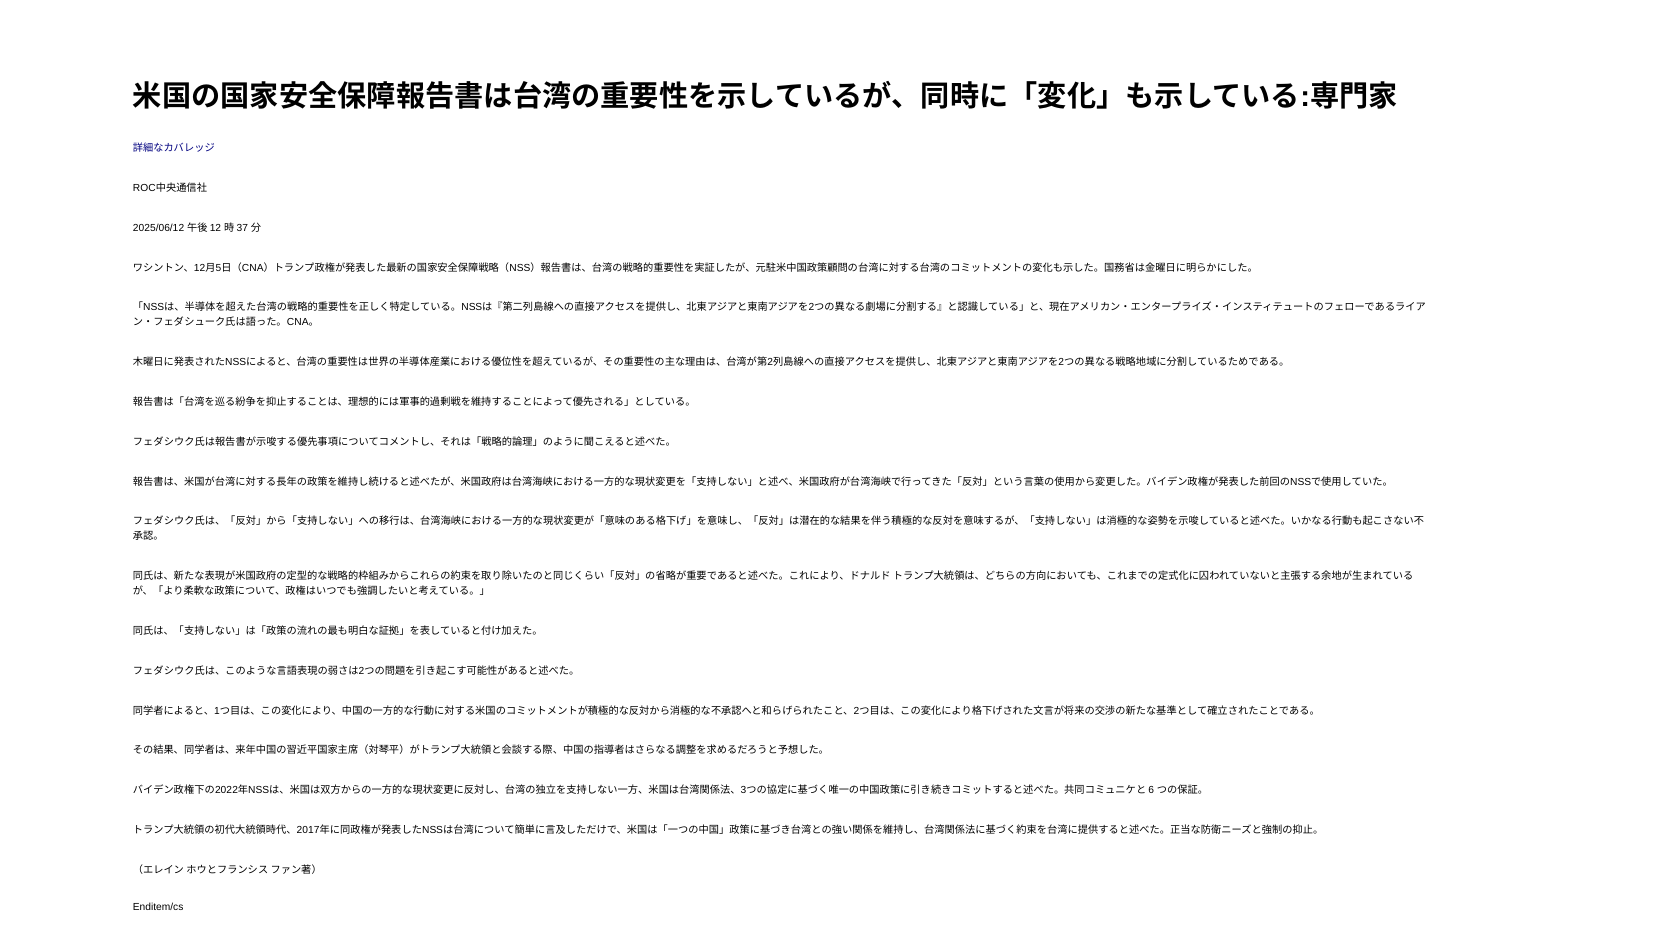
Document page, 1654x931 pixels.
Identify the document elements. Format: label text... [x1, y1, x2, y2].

text_box 米国の国家安全保障報告書は台湾の重要性を示しているが、同時に「変化」も示している:専門家 詳細なカバレッジ ROC中央通信社 2025/06/12 午後 12 時 37 分 ワシントン、12月5日（CNA）トランプ政権が発表した最新の国家安全保障戦略（NSS）報告書は、台湾の戦略的重要性を実証したが、元駐米中国政策顧問の台湾に対する台湾のコミットメントの変化も示した。国務省は金曜日に明らかにした。 「NSSは、半導体を超えた台湾の戦略的重要性を正しく特定している。NSSは『第二列島線への直接アクセスを提供し、北東アジアと東南アジアを2つの異なる劇場に分割する』と認識している」と、現在アメリカン・エンタープライズ・インスティテュートのフェローであるライアン・フェダシューク氏は語った。CNA。 木曜日に発表されたNSSによると、台湾の重要性は世界の半導体産業における優位性を超えているが、その重要性の主な理由は、台湾が第2列島線への直接アクセスを提供し、北東アジアと東南アジアを2つの異なる戦略地域に分割しているためである。 報告書は「台湾を巡る紛争を抑止することは、理想的には軍事的過剰戦を維持することによって優先される」としている。 フェダシウク氏は報告書が示唆する優先事項についてコメントし、それは「戦略的論理」のように聞こえると述べた。 報告書は、米国が台湾に対する長年の政策を維持し続けると述べたが、米国政府は台湾海峡における一方的な現状変更を「支持しない」と述べ、米国政府が台湾海峡で行ってきた「反対」という言葉の使用から変更した。バイデン政権が発表した前回のNSSで使用していた。 フェダシウク氏は、「反対」から「支持しない」への移行は、台湾海峡における一方的な現状変更が「意味のある格下げ」を意味し、「反対」は潜在的な結果を伴う積極的な反対を意味するが、「支持しない」は消極的な姿勢を示唆していると述べた。いかなる行動も起こさない不承認。 同氏は、新たな表現が米国政府の定型的な戦略的枠組みからこれらの約束を取り除いたのと同じくらい「反対」の省略が重要であると述べた。これにより、ドナルド トランプ大統領は、どちらの方向においても、これまでの定式化に囚われていないと主張する余地が生まれているが、「より柔軟な政策について、政権はいつでも強調したいと考えている。」 同氏は、「支持しない」は「政策の流れの最も明白な証拠」を表していると付け加えた。 フェダシウク氏は、このような言語表現の弱さは2つの問題を引き起こす可能性があると述べた。 同学者によると、1つ目は、この変化により、中国の一方的な行動に対する米国のコミットメントが積極的な反対から消極的な不承認へと和らげられたこと、2つ目は、この変化により格下げされた文言が将来の交渉の新たな基準として確立されたことである。 その結果、同学者は、来年中国の習近平国家主席（対琴平）がトランプ大統領と会談する際、中国の指導者はさらなる調整を求めるだろうと予想した。 バイデン政権下の2022年NSSは、米国は双方からの一方的な現状変更に反対し、台湾の独立を支持しない一方、米国は台湾関係法、3つの協定に基づく唯一の中国政策に引き続きコミットすると述べた。共同コミュニケと 6 つの保証。 トランプ大統領の初代大統領時代、2017年に同政権が発表したNSSは台湾について簡単に言及しただけで、米国は「一つの中国」政策に基づき台湾との強い関係を維持し、台湾関係法に基づく約束を台湾に提供すると述べた。正当な防衛ニーズと強制の抑止。 （エレイン ホウとフランシス ファン著） Enditem/cs [118, 64, 1447, 931]
